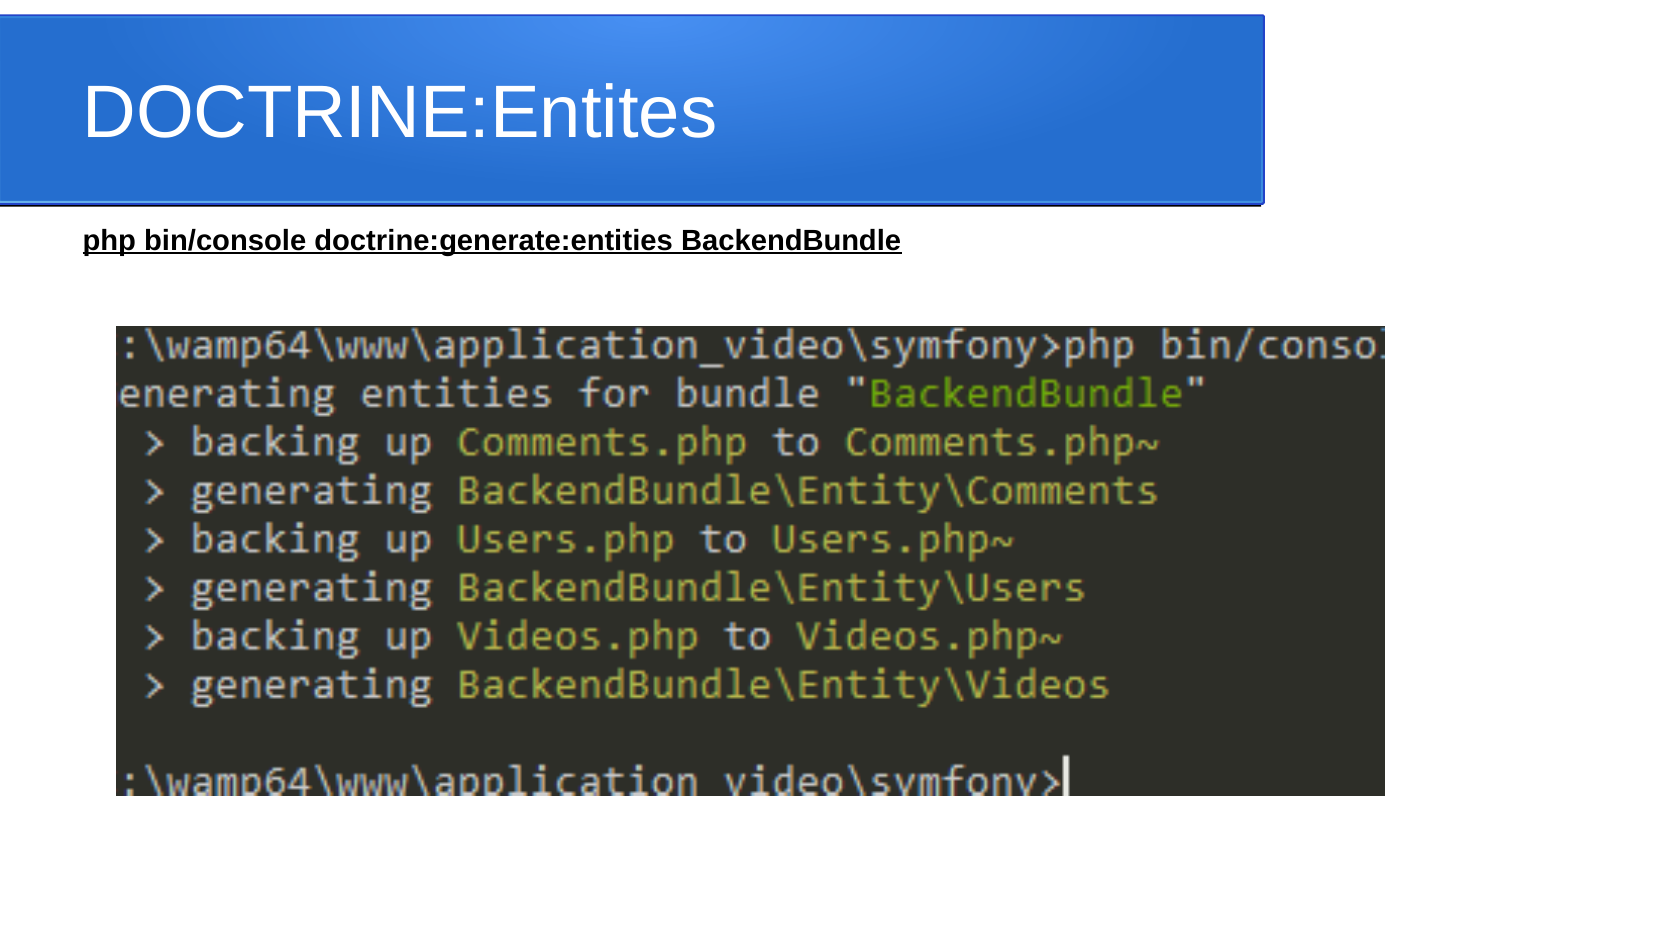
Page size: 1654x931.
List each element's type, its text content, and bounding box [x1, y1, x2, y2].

picture [116, 326, 1385, 796]
list php bin/console doctrine:generate:entities BackendBundle [82, 224, 1571, 764]
title DOCTRINE:Entites [82, 35, 1235, 189]
